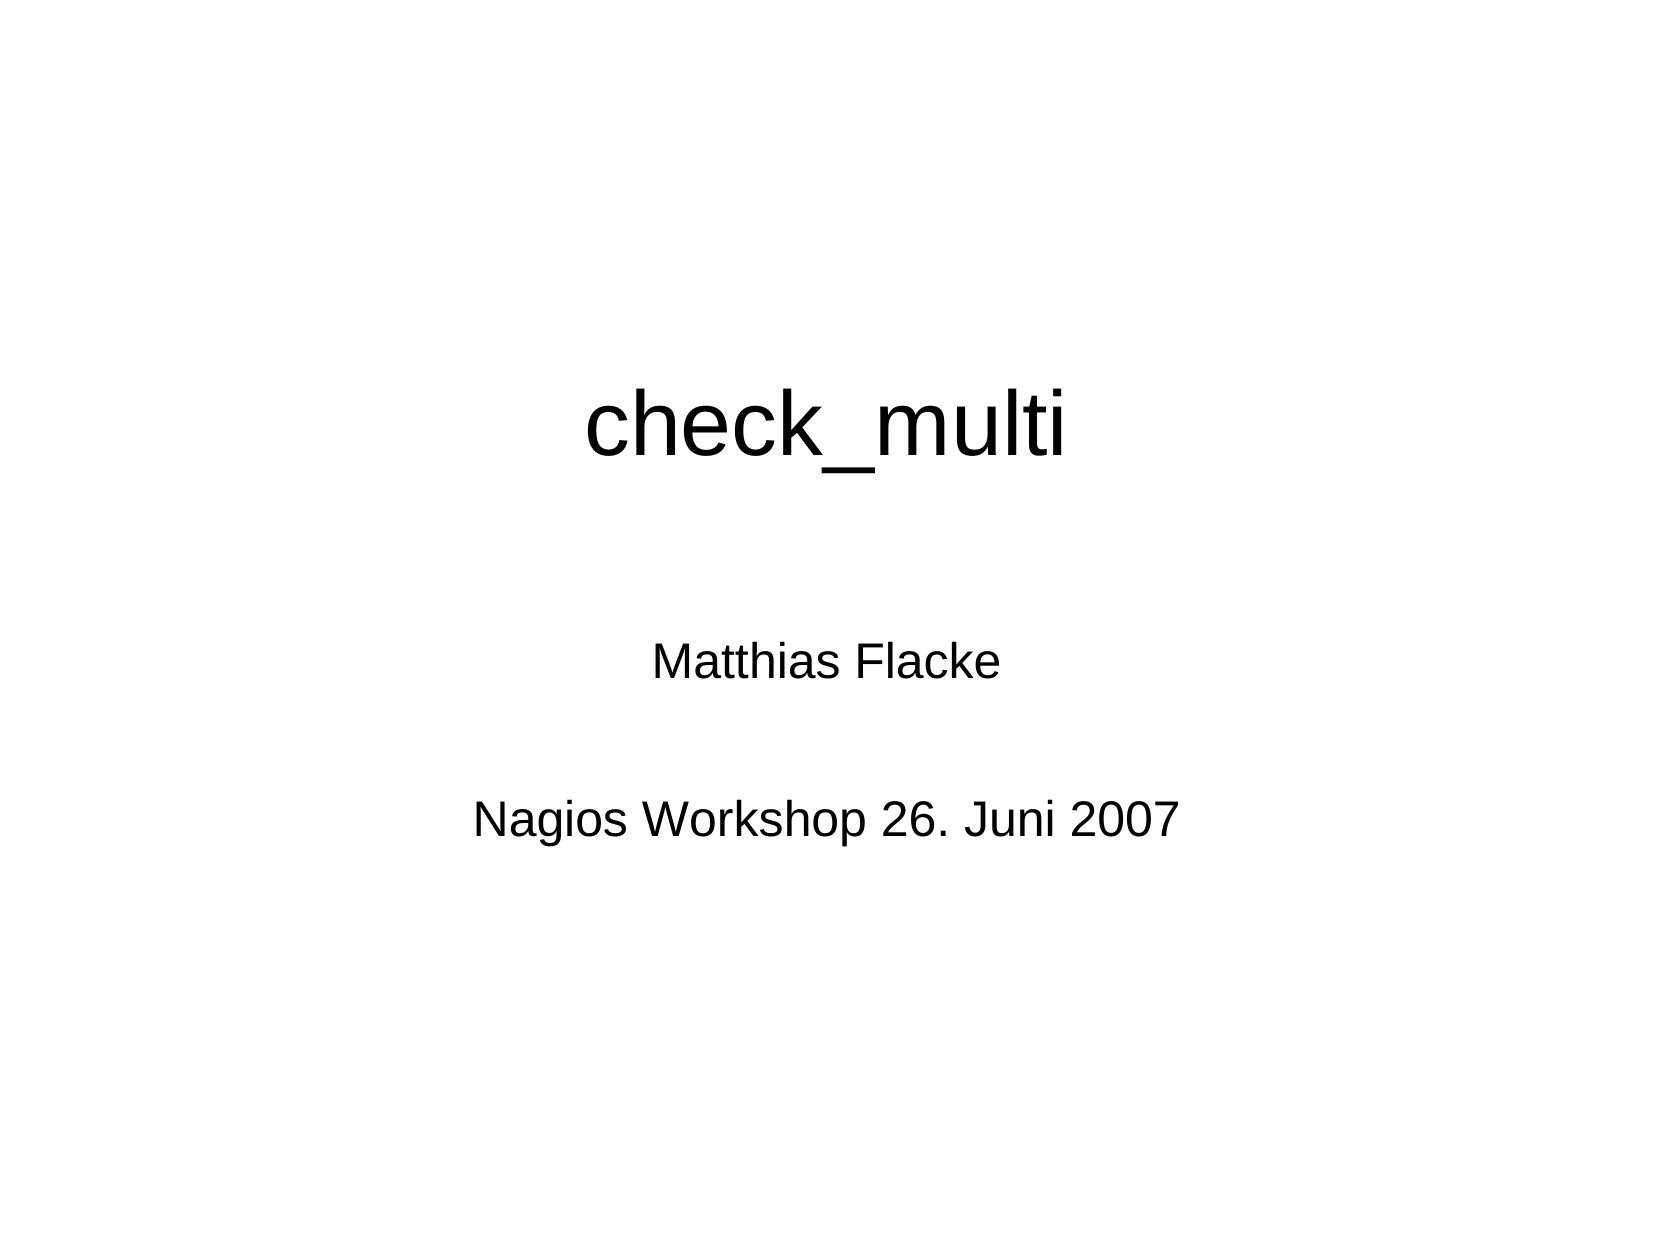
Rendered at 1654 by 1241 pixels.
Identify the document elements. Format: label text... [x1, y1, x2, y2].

title check_multi Matthias Flacke Nagios Workshop 26. Juni 2007 [82, 56, 1571, 1163]
